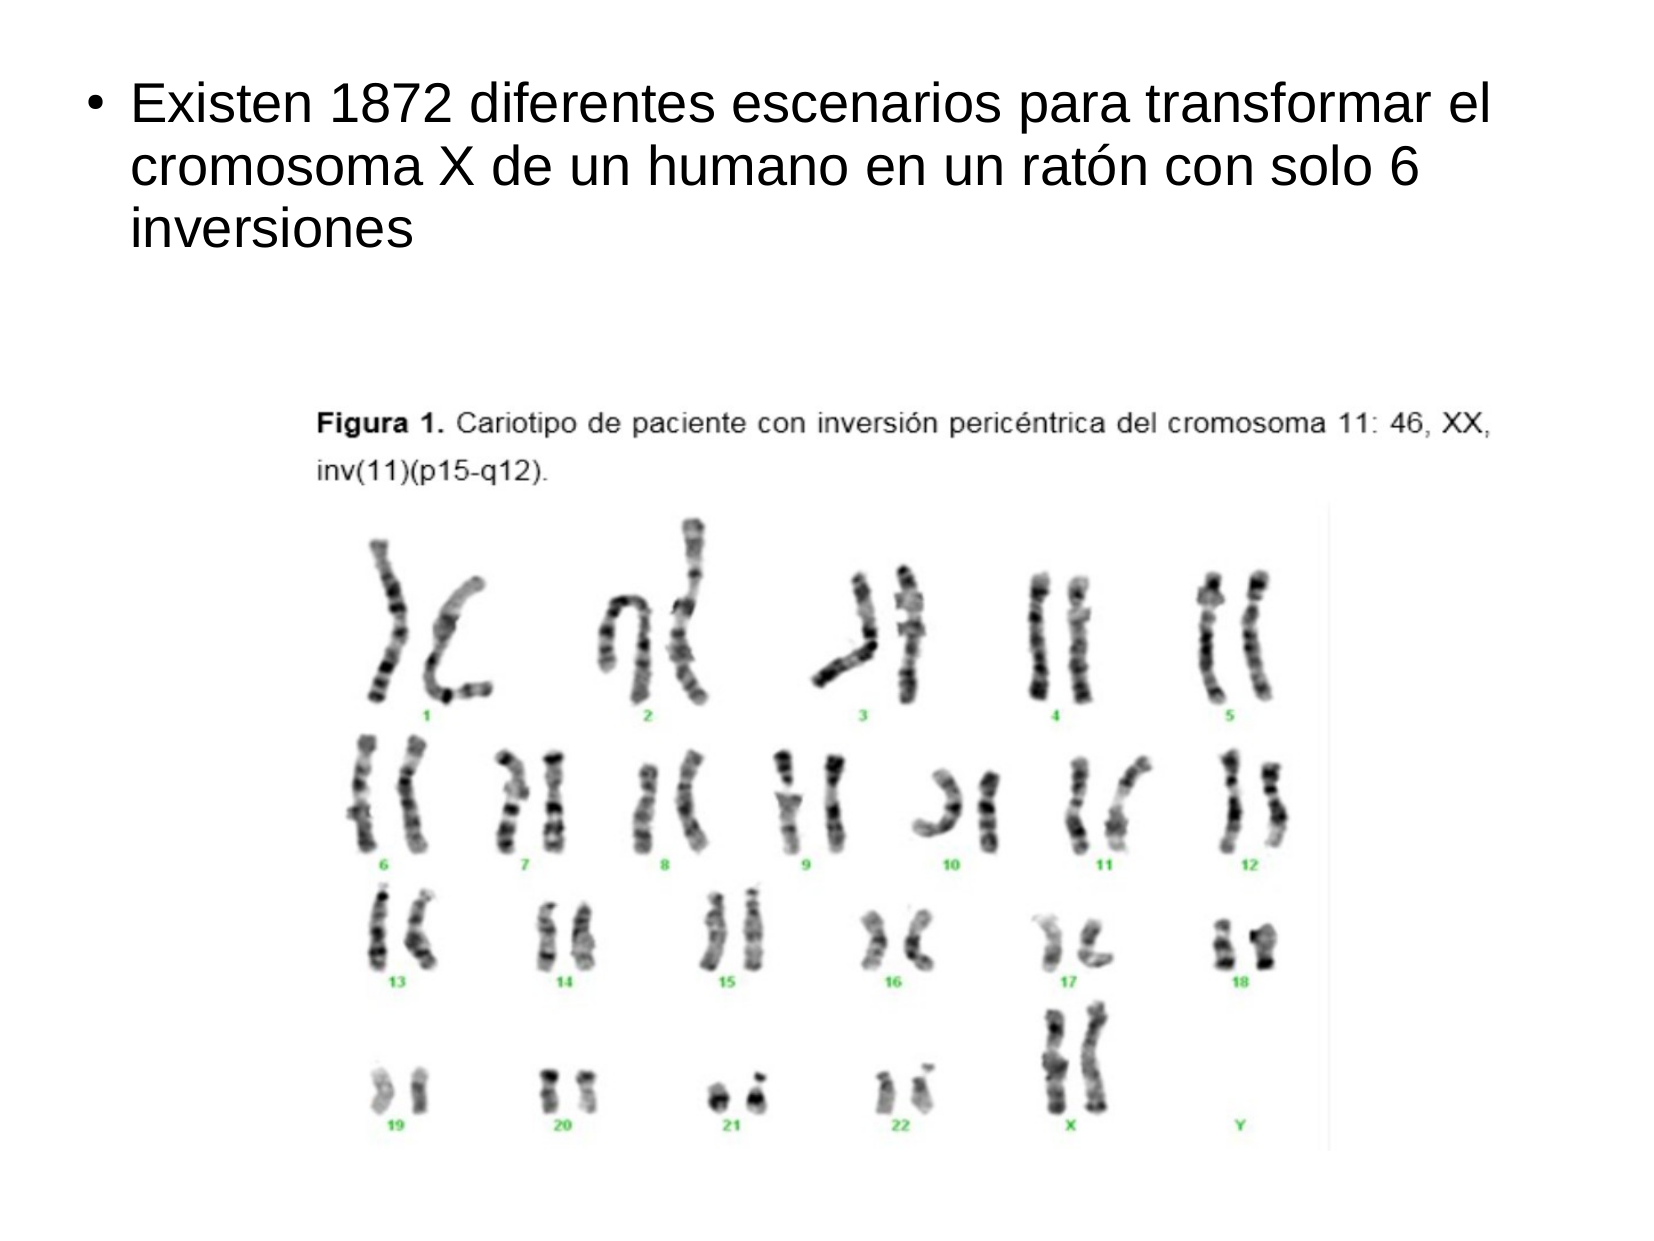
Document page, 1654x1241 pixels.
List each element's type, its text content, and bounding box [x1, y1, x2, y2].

picture [295, 389, 1512, 1151]
list Existen 1872 diferentes escenarios para transformar el cromosoma X de un humano en un ratón con solo 6 inversiones [70, 72, 1560, 260]
